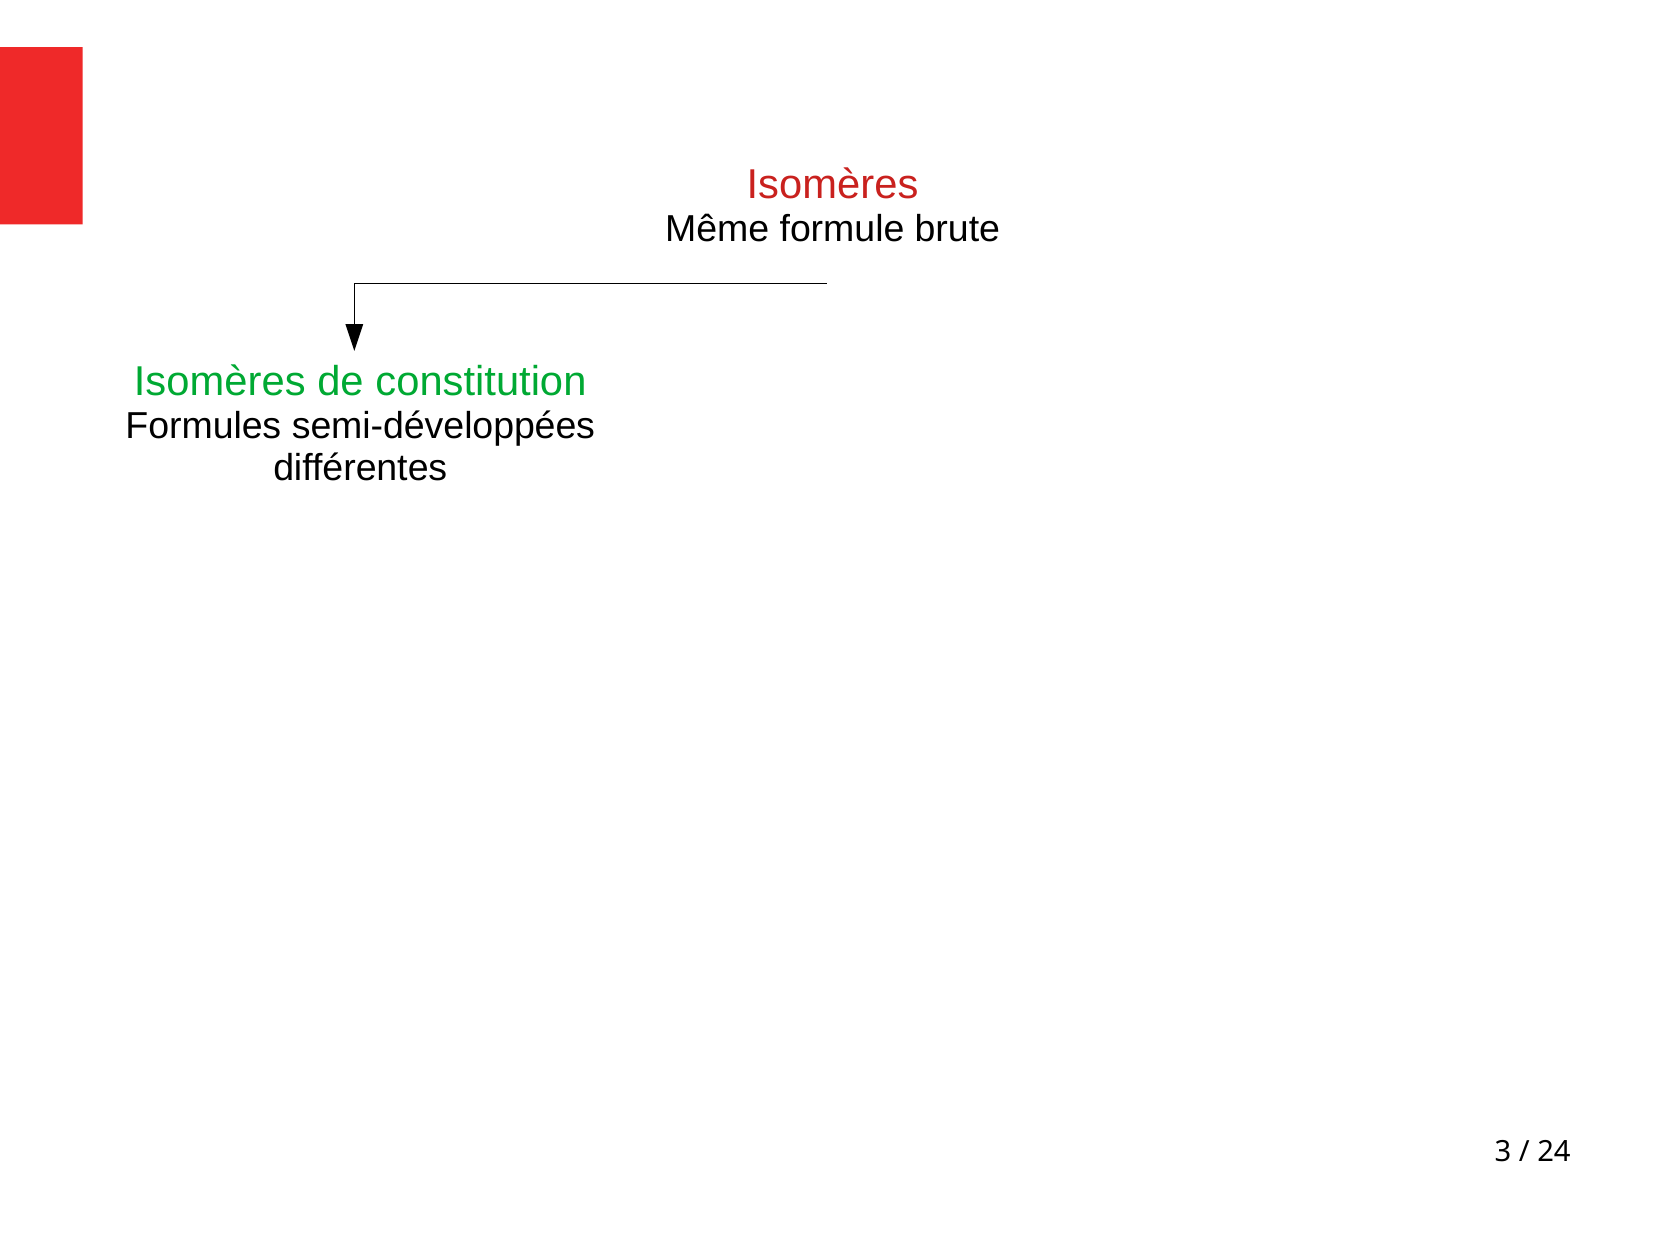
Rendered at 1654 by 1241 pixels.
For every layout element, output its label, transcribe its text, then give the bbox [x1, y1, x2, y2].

text_box Isomères Même formule brute [625, 153, 1040, 257]
text_box Isomères de constitution Formules semi-développées différentes [106, 350, 615, 497]
